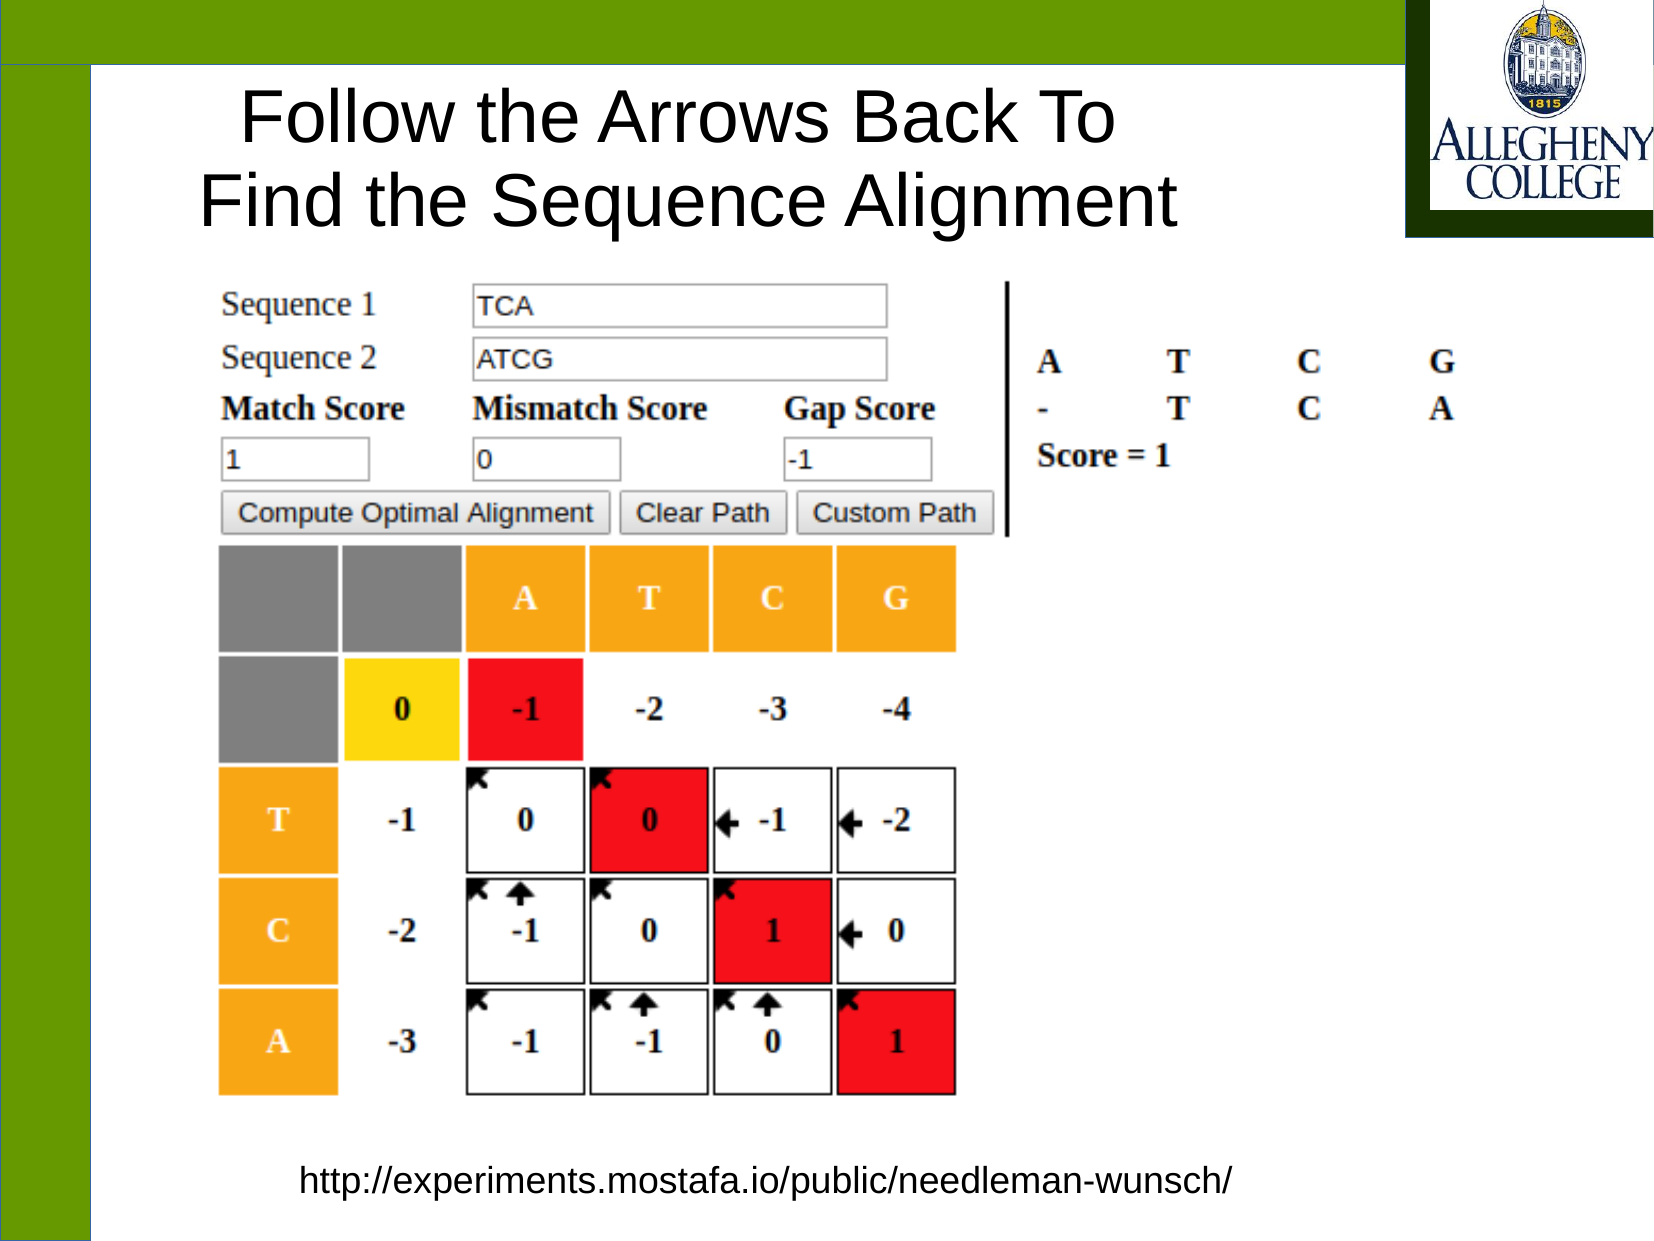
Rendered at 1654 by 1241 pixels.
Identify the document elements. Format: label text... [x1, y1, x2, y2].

text_box http://experiments.mostafa.io/public/needleman-wunsch/ [284, 1152, 1250, 1210]
title Follow the Arrows Back To Find the Sequence Alignment [91, 65, 1287, 263]
picture [213, 252, 1485, 1115]
picture [1430, 0, 1654, 210]
text_box [0, 0, 1654, 1241]
